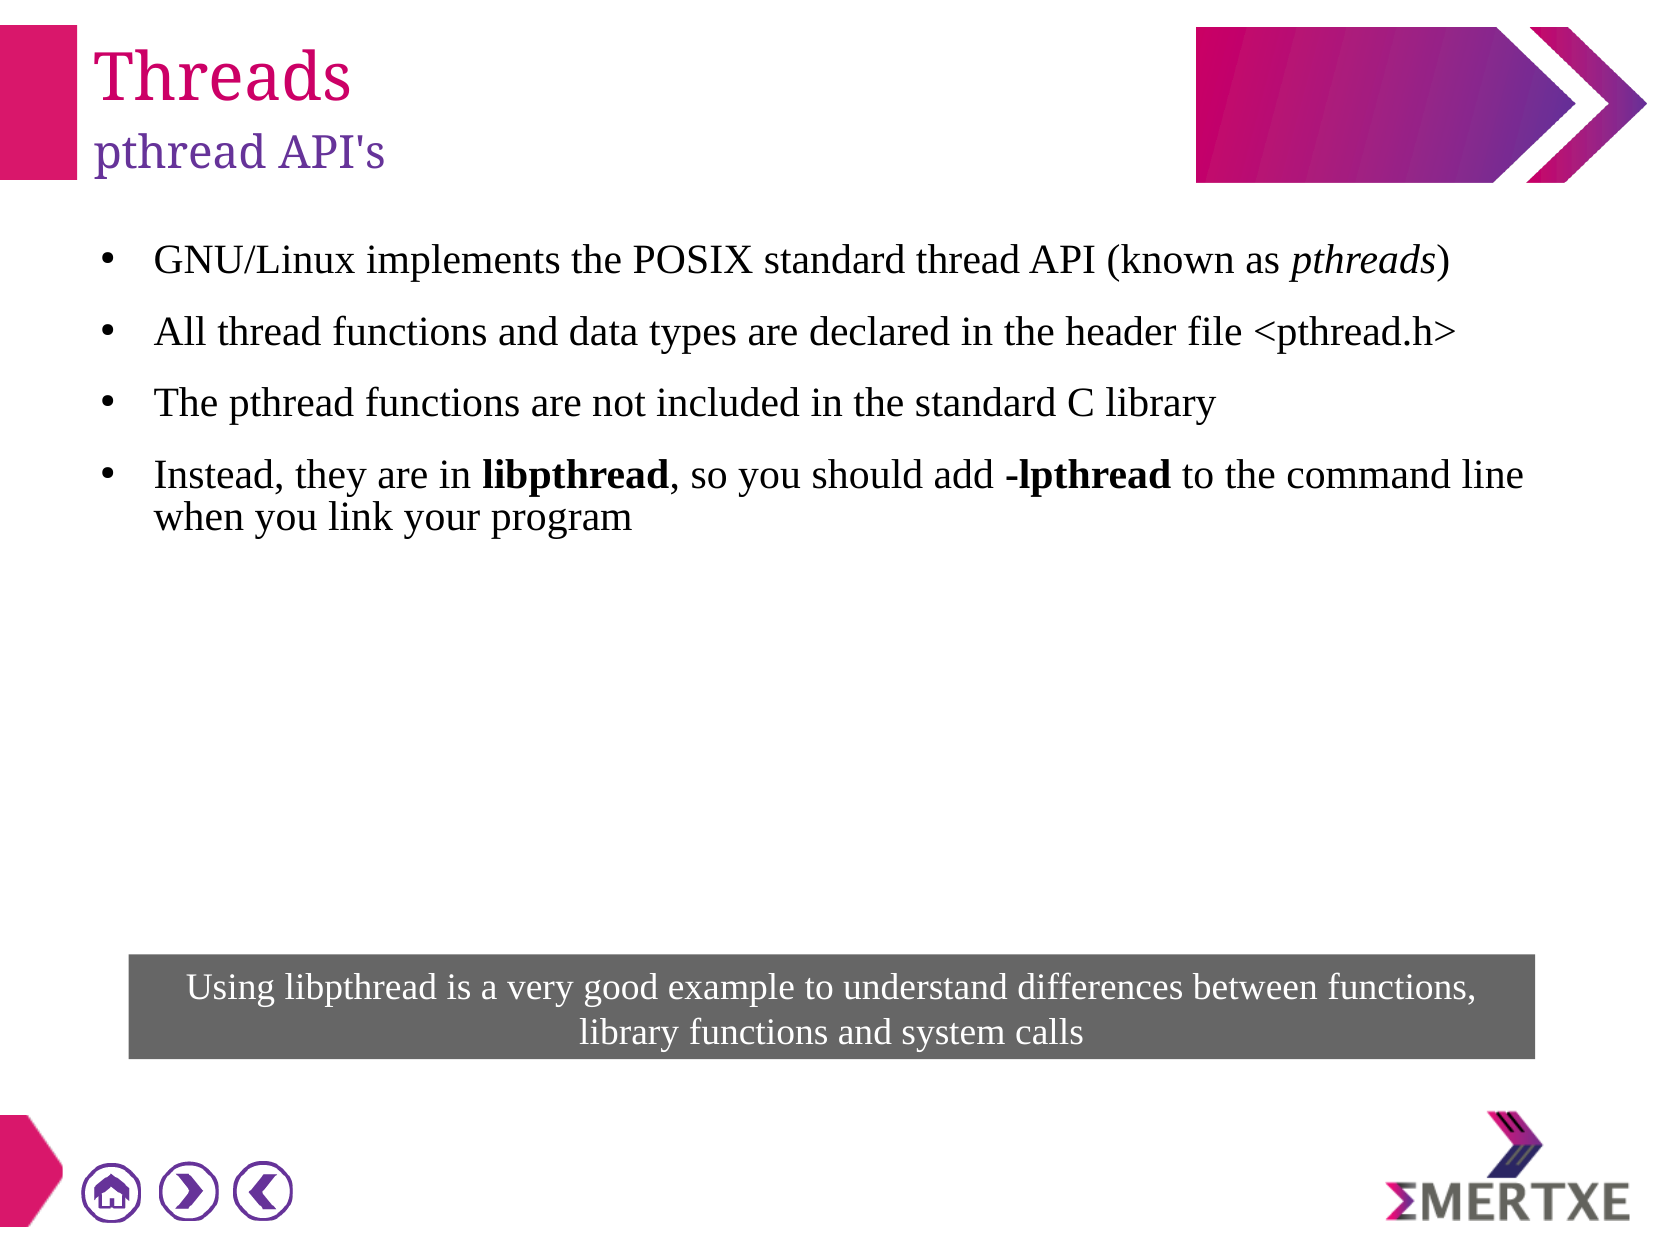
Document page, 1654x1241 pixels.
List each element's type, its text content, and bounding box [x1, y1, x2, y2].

picture [159, 1161, 219, 1221]
picture [1385, 1107, 1631, 1221]
list GNU/Linux implements the POSIX standard thread API (known as pthreads) All thread functions and data types are declared in the header file <pthread.h> The pthread functions are not included in the standard C library Instead, they are in libpthread, so you should add -lpthread to the command line when you link your program [82, 240, 1571, 1094]
title Threads pthread API's [93, 2, 1571, 210]
picture [1571, 27, 1647, 183]
text_box Using libpthread is a very good example to understand differences between functions, library functions and system calls [128, 954, 1536, 1060]
picture [233, 1161, 293, 1221]
picture [81, 1163, 141, 1223]
